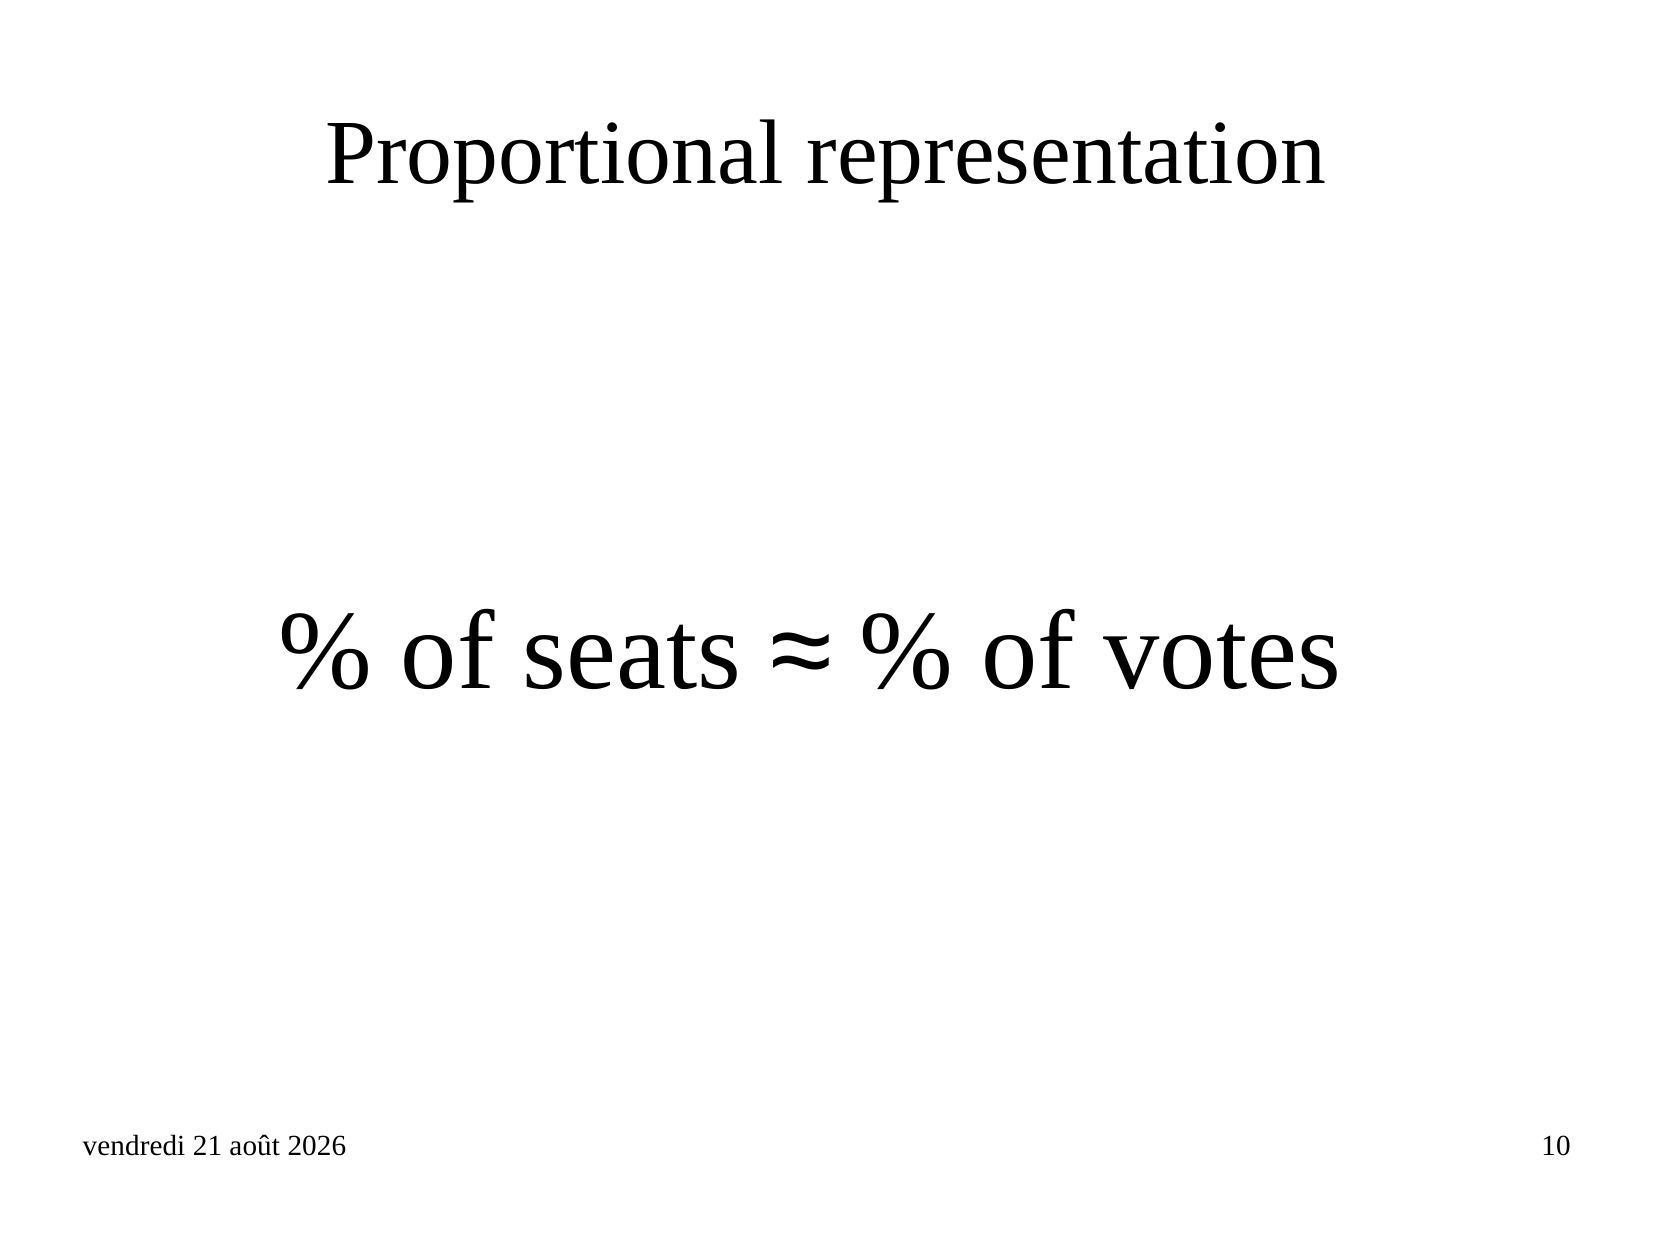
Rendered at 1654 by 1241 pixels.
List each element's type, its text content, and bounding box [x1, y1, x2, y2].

title Proportional representation [82, 49, 1571, 257]
subtitle % of seats ≈ % of votes [82, 290, 1538, 1010]
